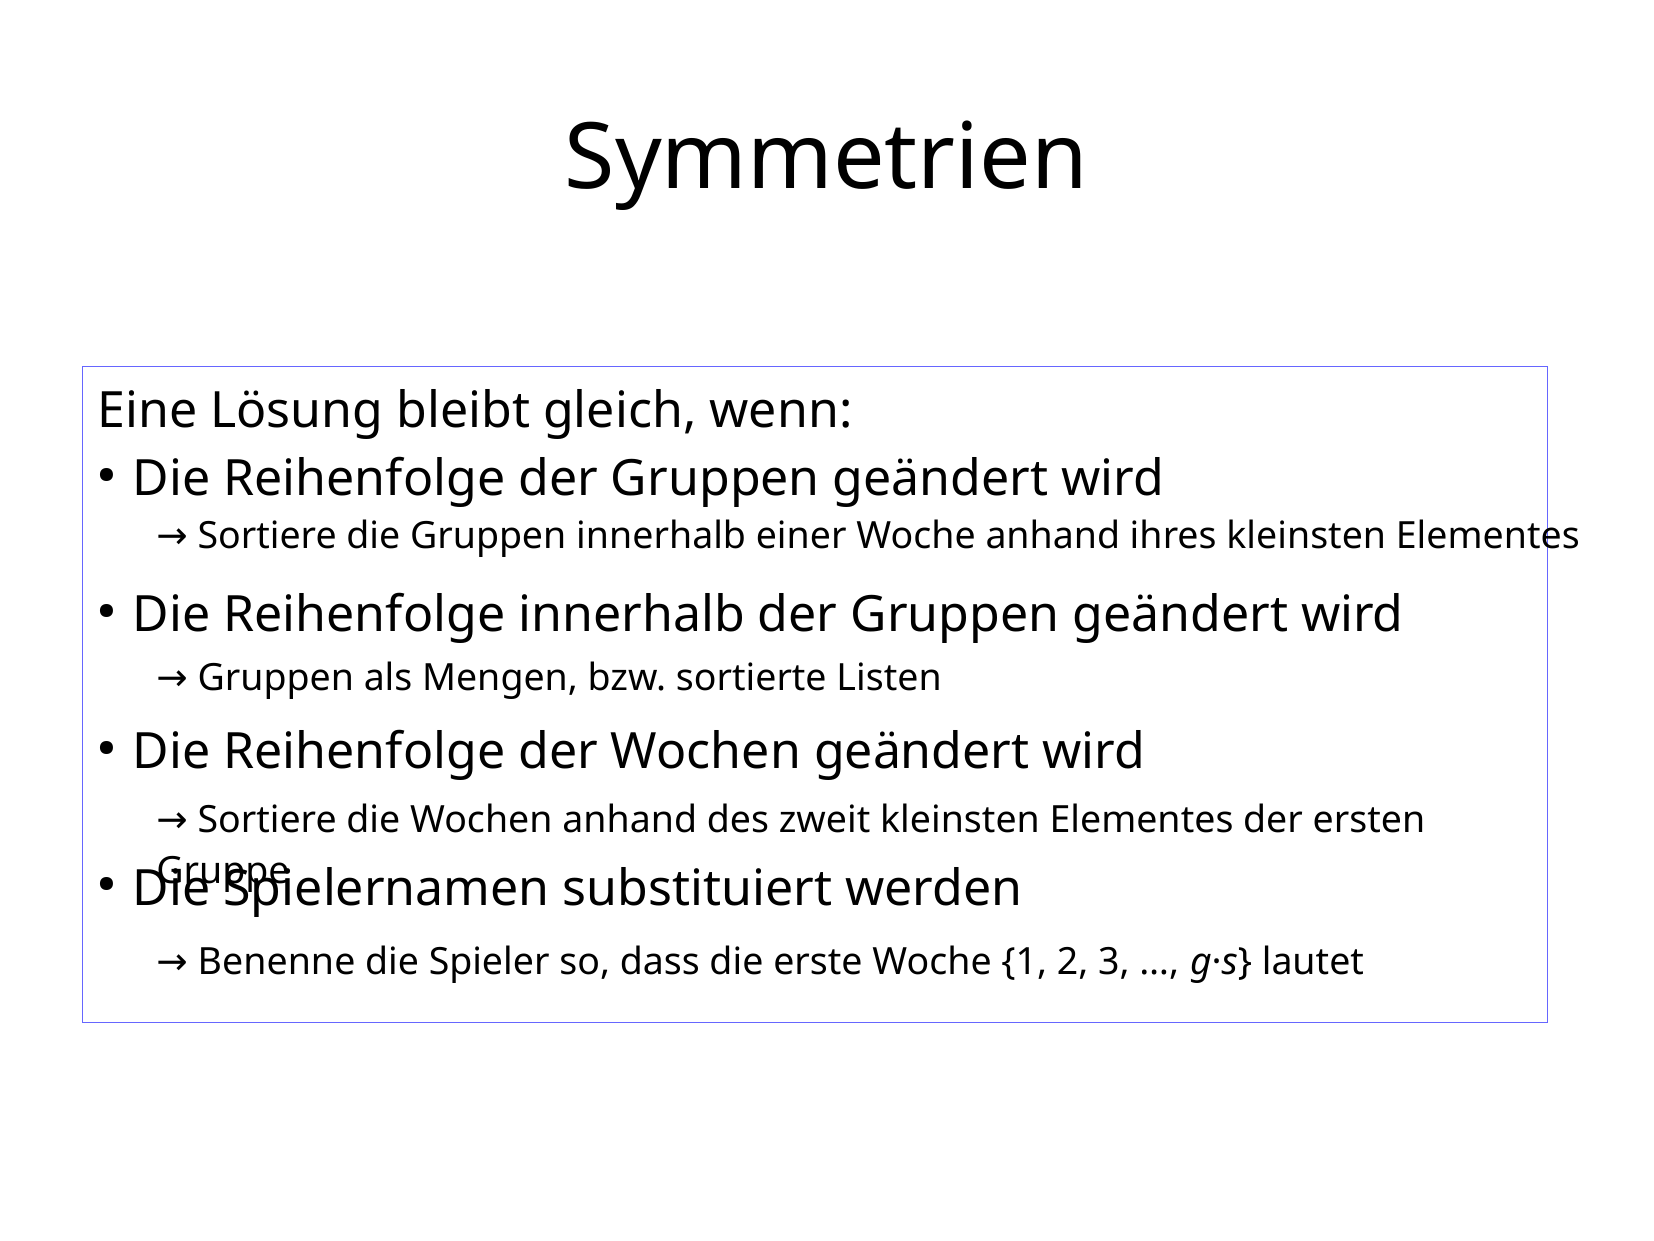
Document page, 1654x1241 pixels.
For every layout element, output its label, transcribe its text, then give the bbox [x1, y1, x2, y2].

text_box → Sortiere die Wochen anhand des zweit kleinsten Elementes der ersten Gruppe [141, 785, 1548, 868]
text_box → Sortiere die Gruppen innerhalb einer Woche anhand ihres kleinsten Elementes [141, 501, 1654, 570]
text_box Eine Lösung bleibt gleich, wenn: Die Reihenfolge der Gruppen geändert wird Die Reihenfolge innerhalb der Gruppen geändert wird Die Reihenfolge der Wochen geändert wird Die Spielernamen substituiert werden [82, 366, 1548, 1023]
text_box → Benenne die Spieler so, dass die erste Woche {1, 2, 3, …, g·s} lautet [141, 926, 1418, 1010]
text_box → Gruppen als Mengen, bzw. sortierte Listen [141, 643, 1028, 715]
title Symmetrien [82, 49, 1571, 257]
